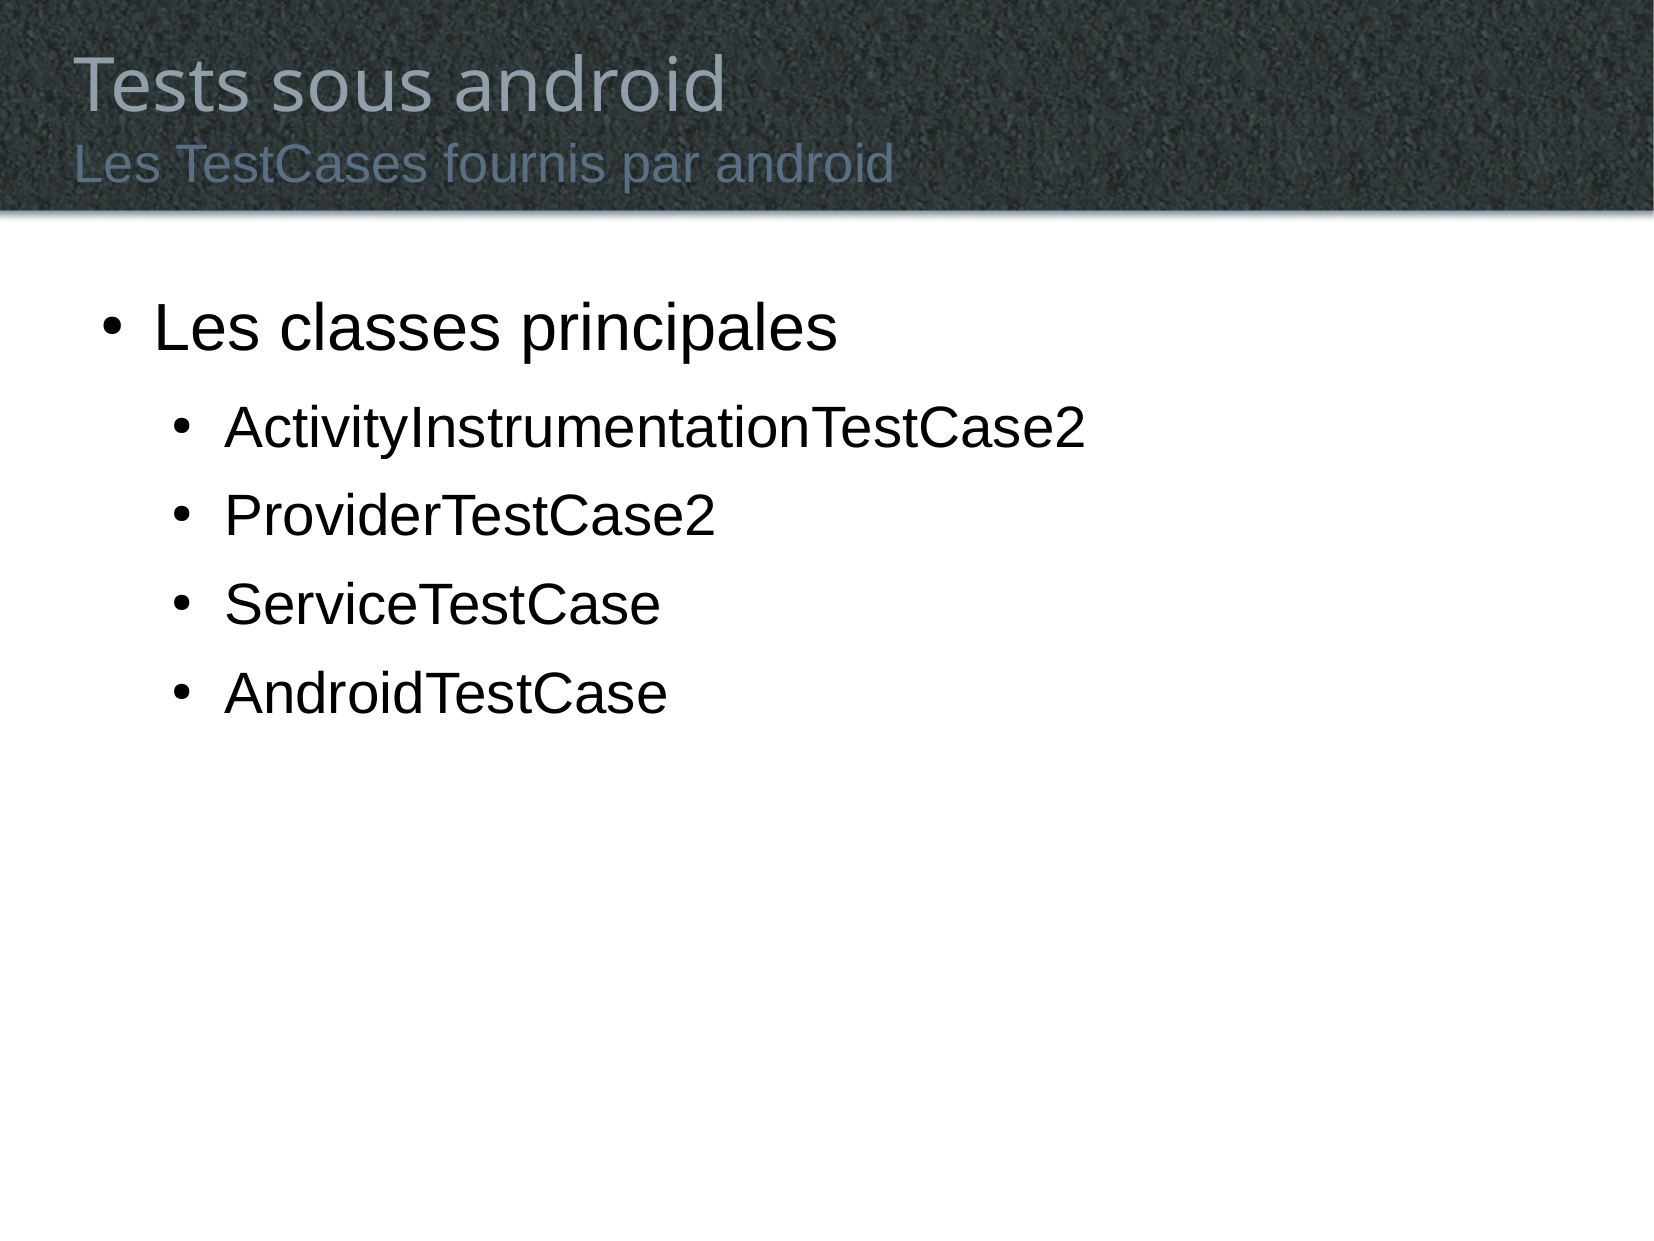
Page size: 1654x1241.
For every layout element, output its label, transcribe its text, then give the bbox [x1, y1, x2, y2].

picture [0, 0, 1654, 1241]
list Les classes principales ActivityInstrumentationTestCase2 ProviderTestCase2 ServiceTestCase AndroidTestCase [82, 290, 1571, 1094]
text_box Tests sous android Les TestCases fournis par android [59, 23, 1554, 205]
